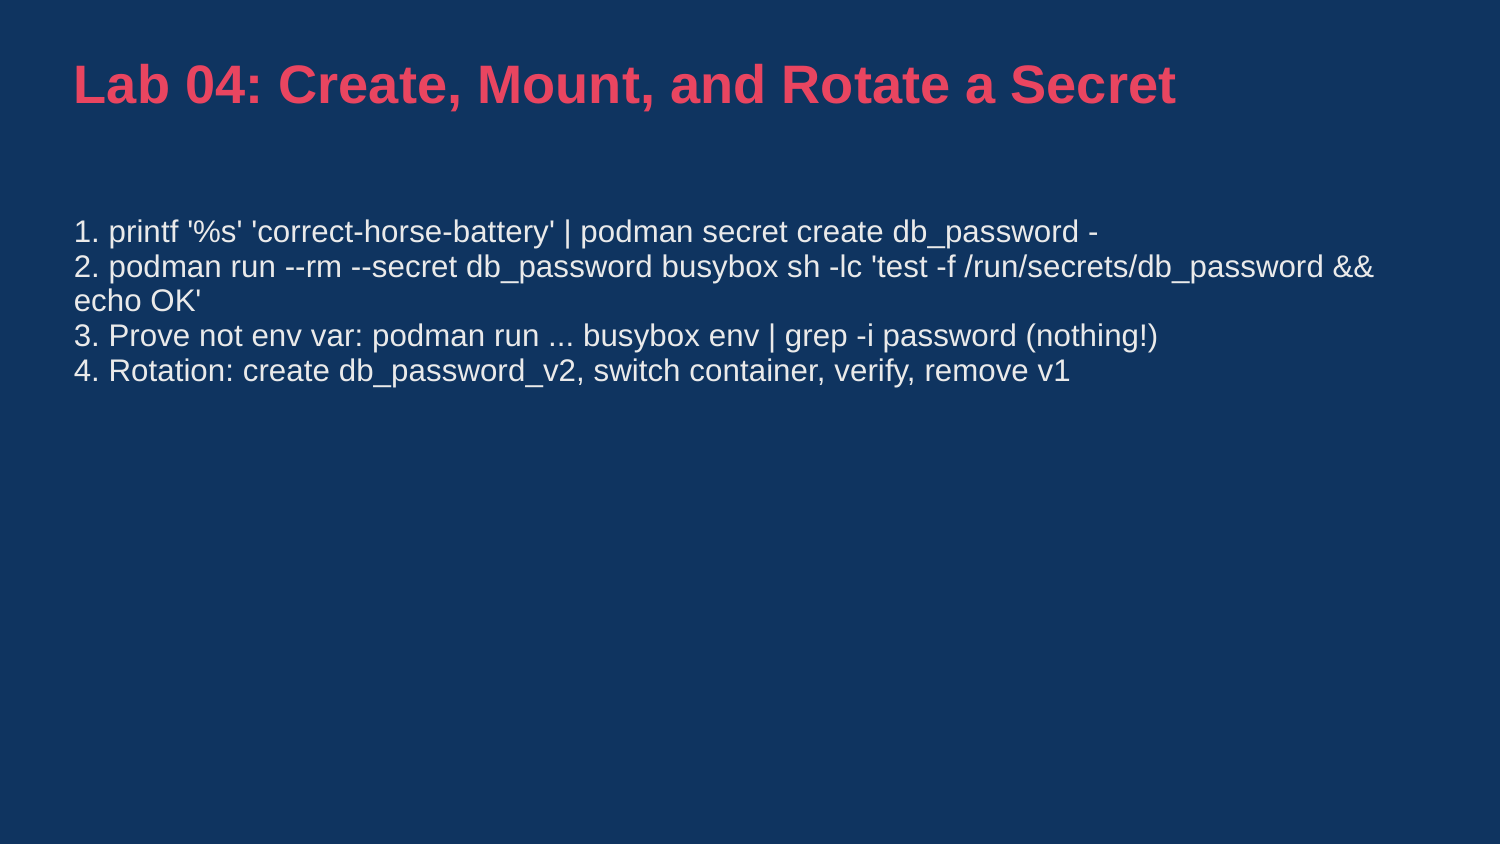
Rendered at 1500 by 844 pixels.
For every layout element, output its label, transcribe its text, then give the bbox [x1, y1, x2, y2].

title Lab 04: Create, Mount, and Rotate a Secret [59, 47, 1441, 166]
text_box 1. printf '%s' 'correct-horse-battery' | podman secret create db_password - 2. podman run --rm --secret db_password busybox sh -lc 'test -f /run/secrets/db_password && echo OK' 3. Prove not env var: podman run ... busybox env | grep -i password (nothing!) 4. Rotation: create db_password_v2, switch container, verify, remove v1 [59, 206, 1441, 798]
